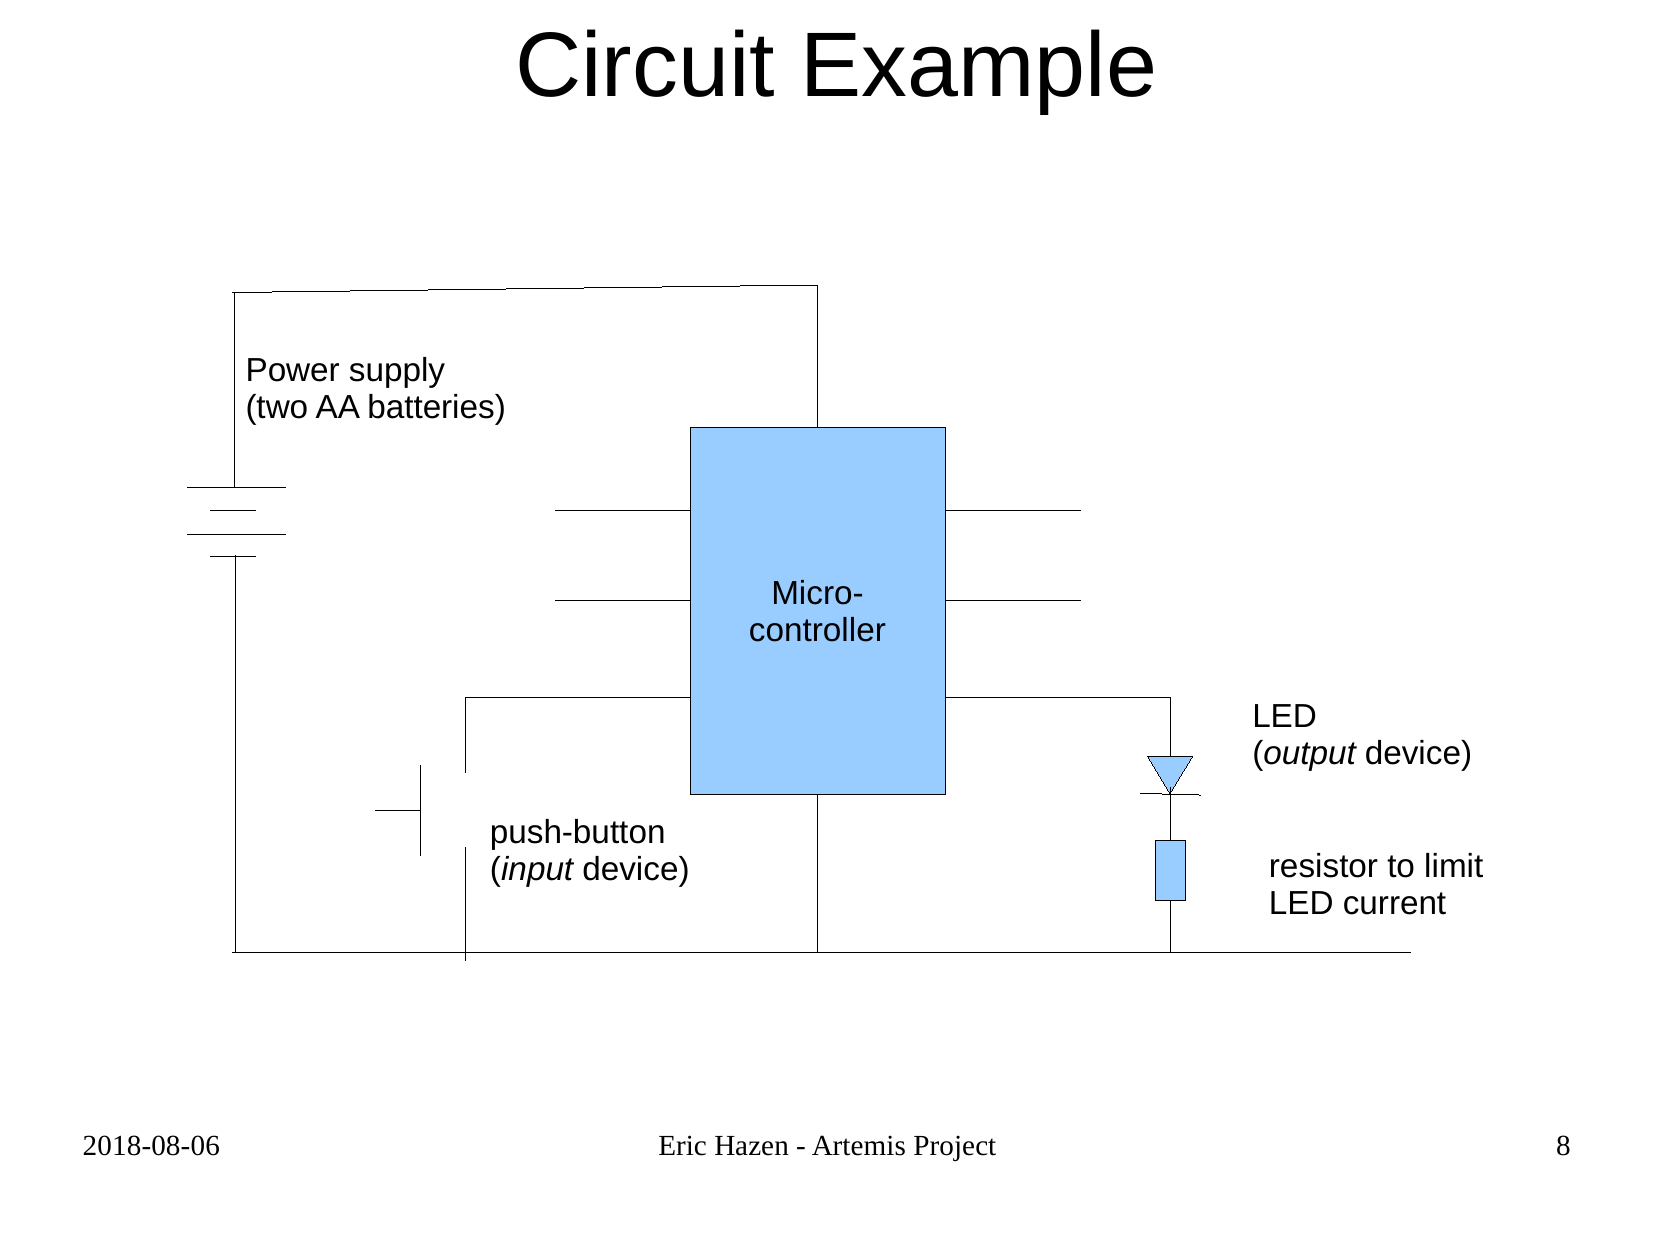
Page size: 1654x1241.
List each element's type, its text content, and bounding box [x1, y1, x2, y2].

text_box push-button (input device) [475, 806, 705, 896]
text_box LED (output device) [1237, 690, 1488, 780]
text_box resistor to limit LED current [1254, 840, 1499, 930]
title Circuit Example [92, 0, 1581, 131]
text_box [1147, 756, 1193, 794]
text_box [1155, 840, 1186, 901]
text_box Power supply (two AA batteries) [230, 344, 522, 434]
text_box Micro- controller [690, 427, 946, 795]
